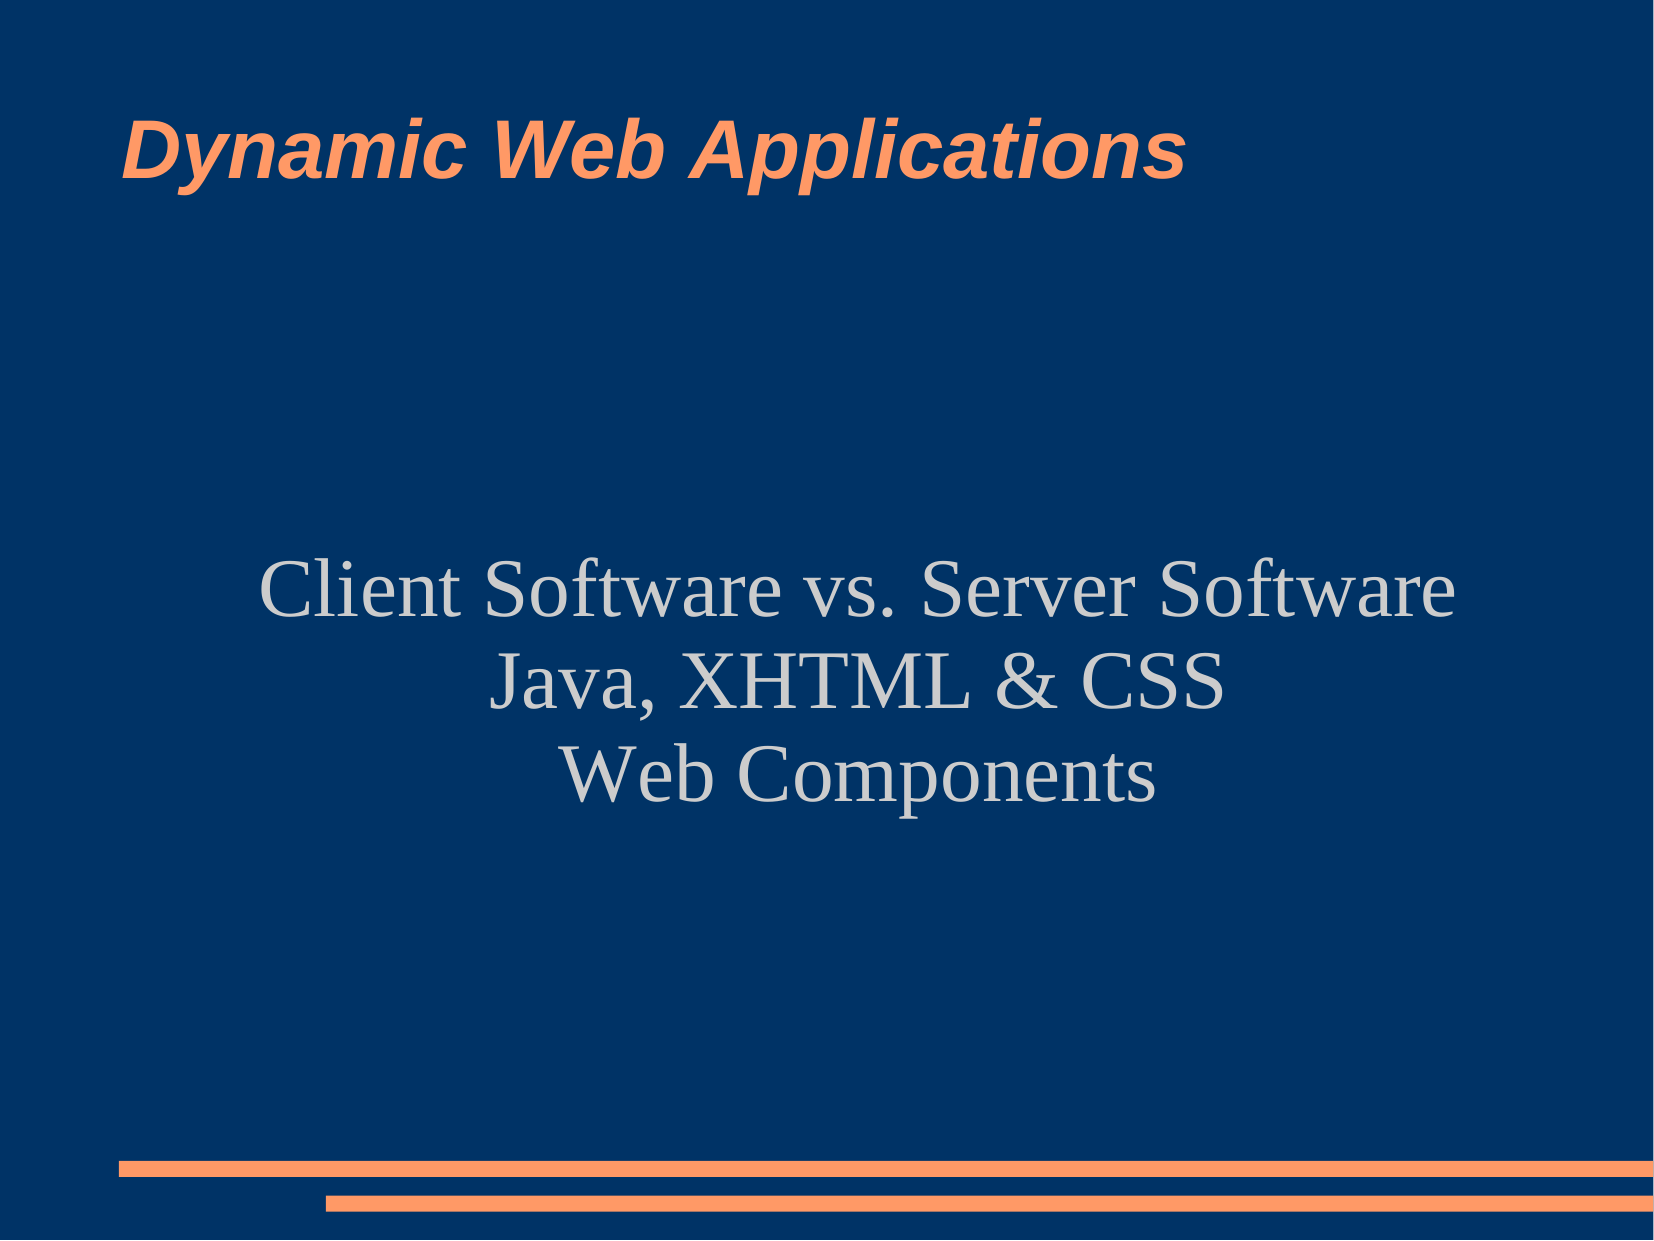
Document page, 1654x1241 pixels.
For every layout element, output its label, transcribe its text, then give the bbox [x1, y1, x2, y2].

subtitle Client Software vs. Server Software Java, XHTML & CSS Web Components [121, 322, 1561, 1133]
title Dynamic Web Applications [121, 46, 1534, 254]
